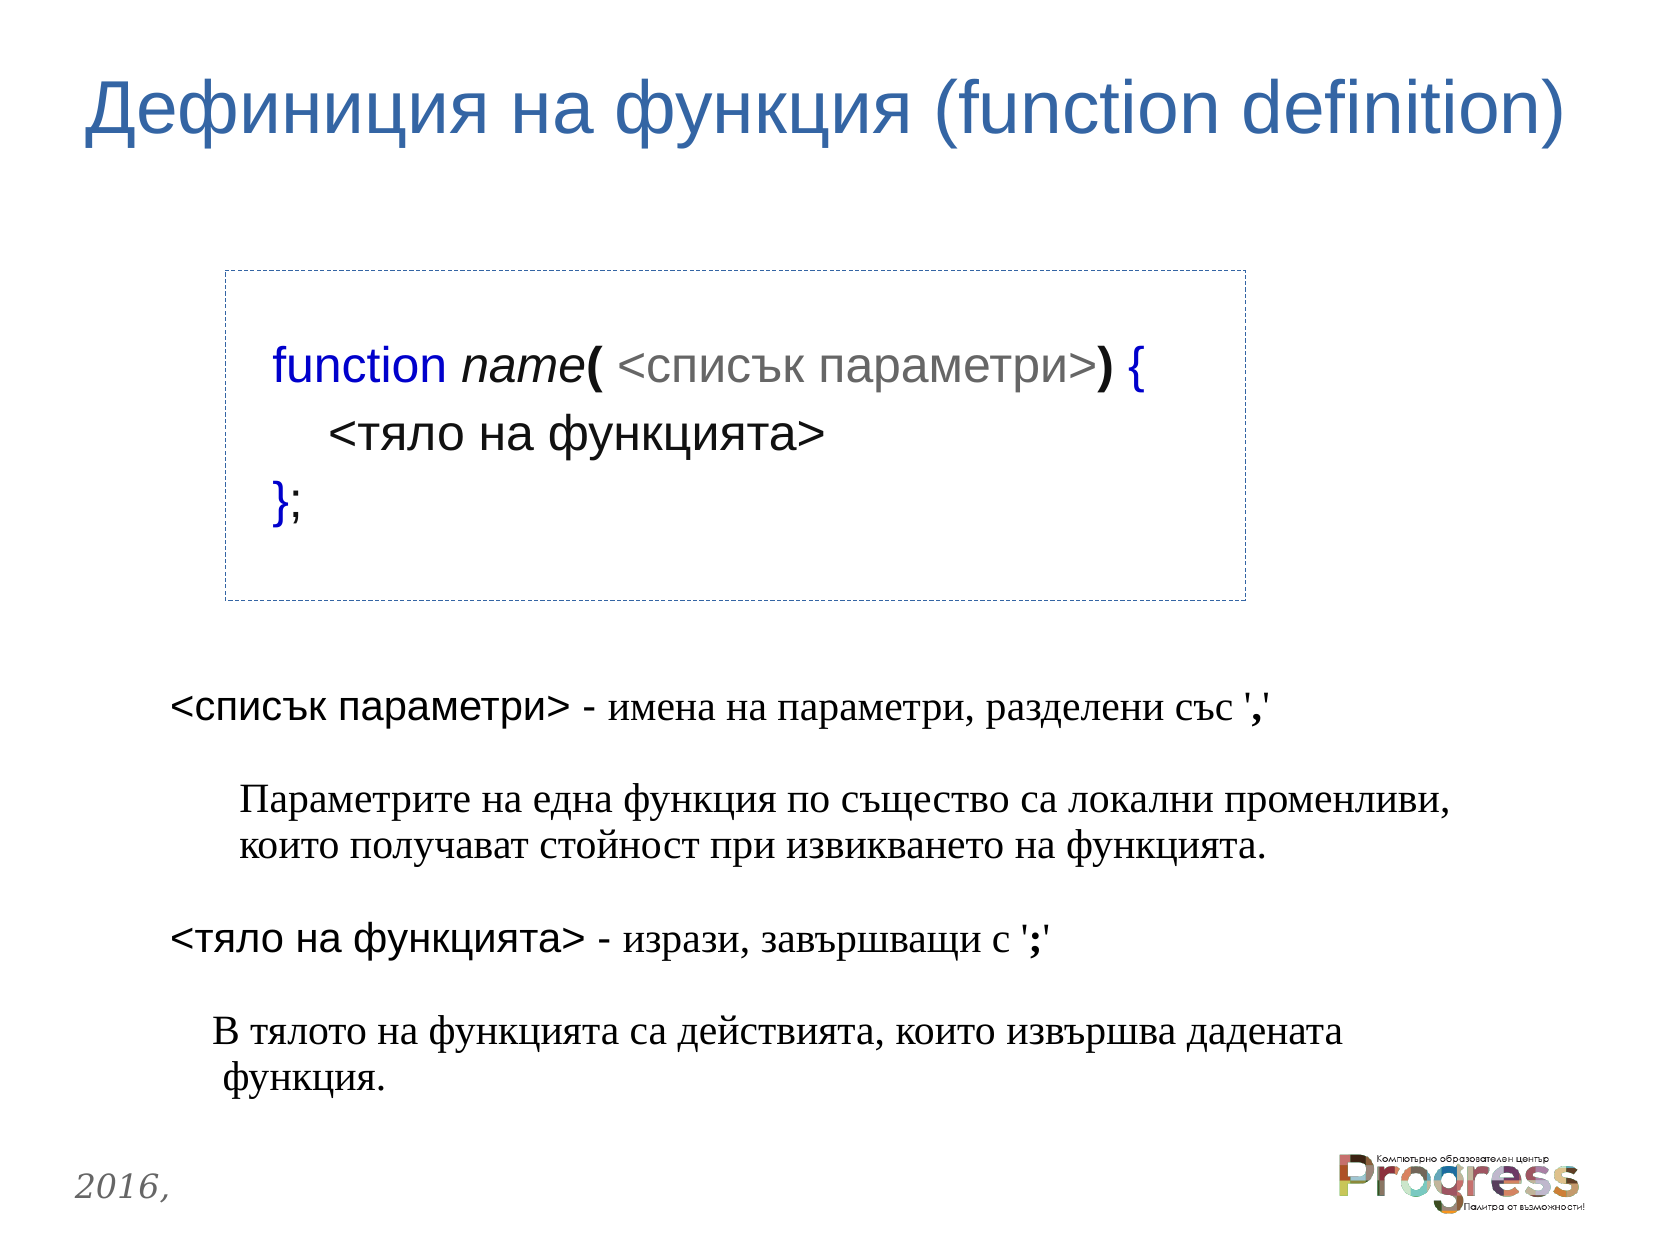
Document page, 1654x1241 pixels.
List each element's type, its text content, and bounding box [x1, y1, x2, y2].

list function name( <списък параметри>) { <тяло на функцията> }; [225, 270, 1246, 601]
text_box <списък параметри> - имена на параметри, разделени със ',' Параметрите на една функция по същество са локални променливи, които получават стойност при извикването на функцията. <тяло на функцията> - изрази, завършващи с ';' В тялото на функцията са действията, които извършва дадената функция. [120, 675, 1516, 1158]
picture [1339, 1153, 1591, 1214]
title Дефиниция на функция (function definition) [82, 49, 1571, 166]
